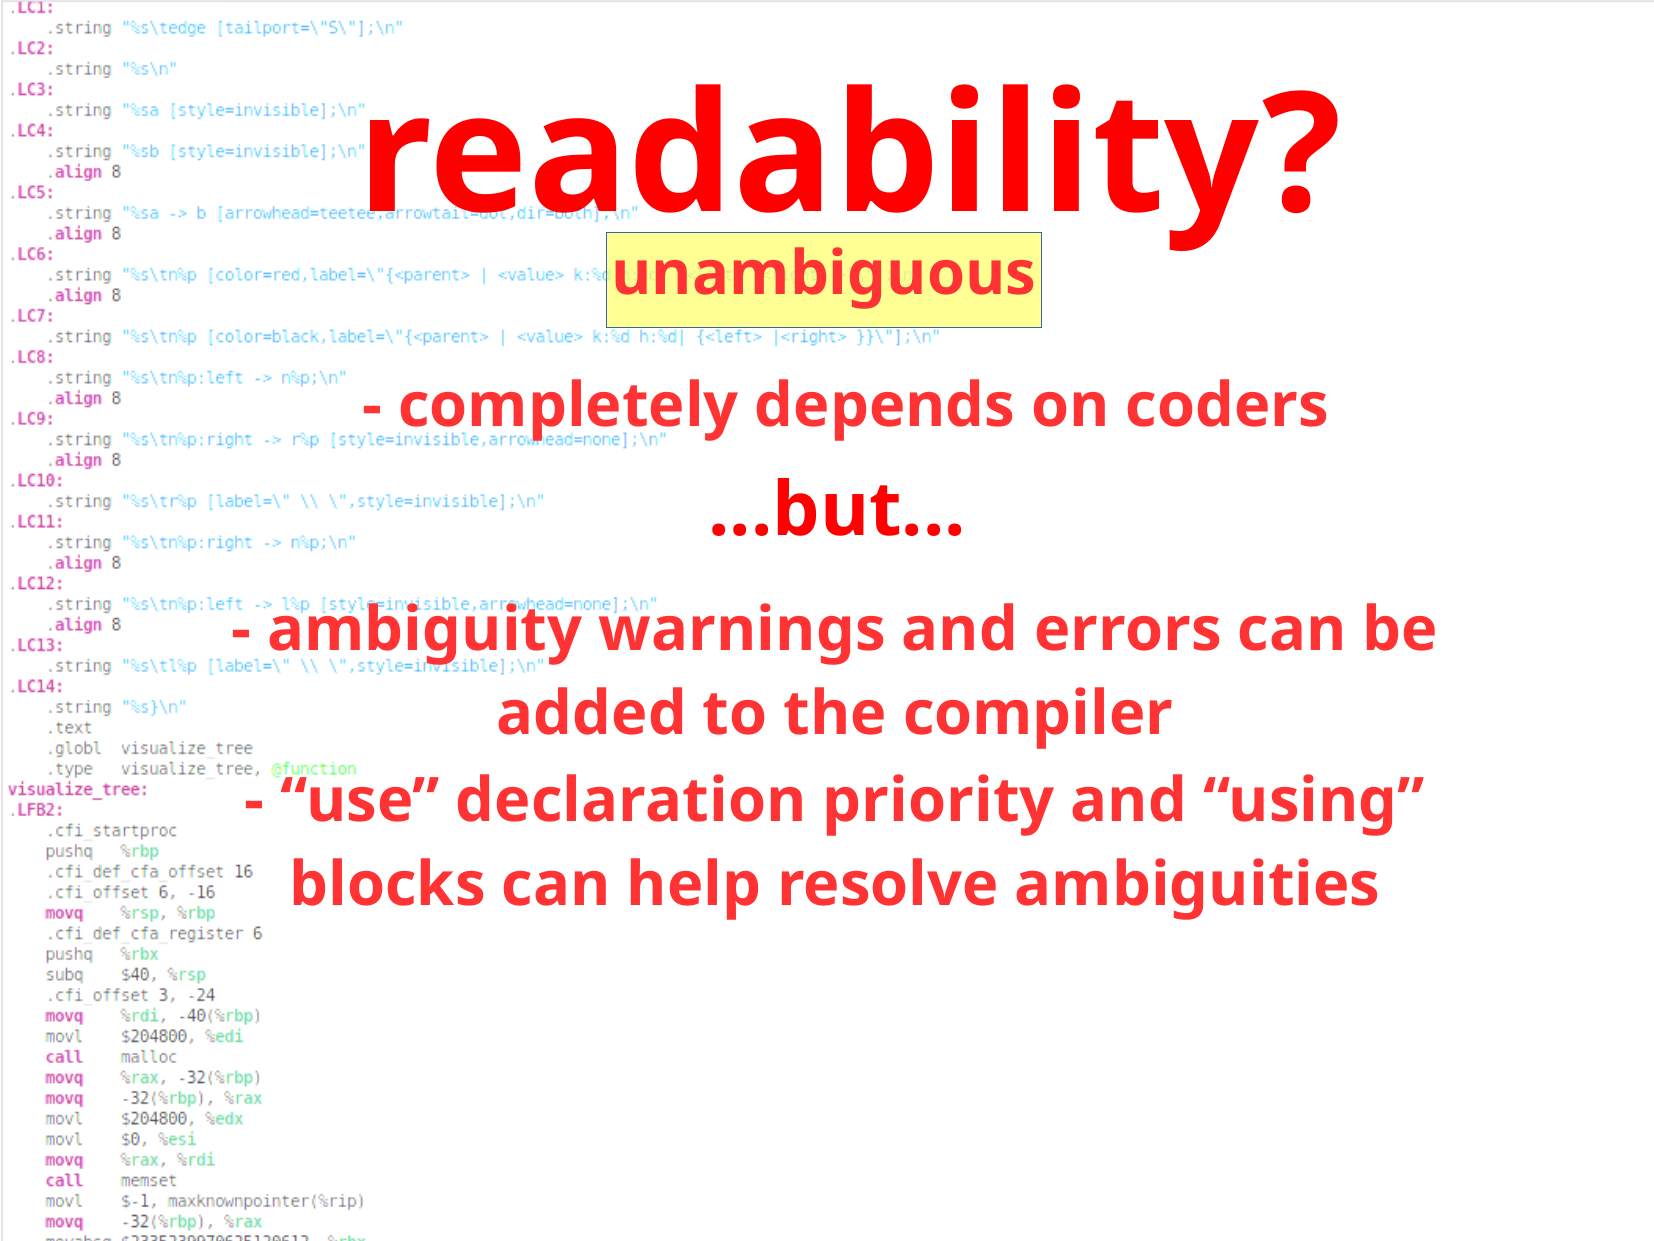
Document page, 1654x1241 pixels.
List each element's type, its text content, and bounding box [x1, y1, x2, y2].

text_box - “use” declaration priority and “using” blocks can help resolve ambiguities [196, 748, 1475, 1019]
text_box ...but... [693, 447, 982, 566]
text_box unambiguous [591, 221, 1057, 322]
text_box readability? [308, 25, 1393, 271]
text_box - ambiguity warnings and errors can be added to the compiler [196, 577, 1475, 748]
text_box [606, 322, 1042, 328]
text_box - completely depends on coders [267, 353, 1425, 453]
picture [0, 0, 1654, 1241]
